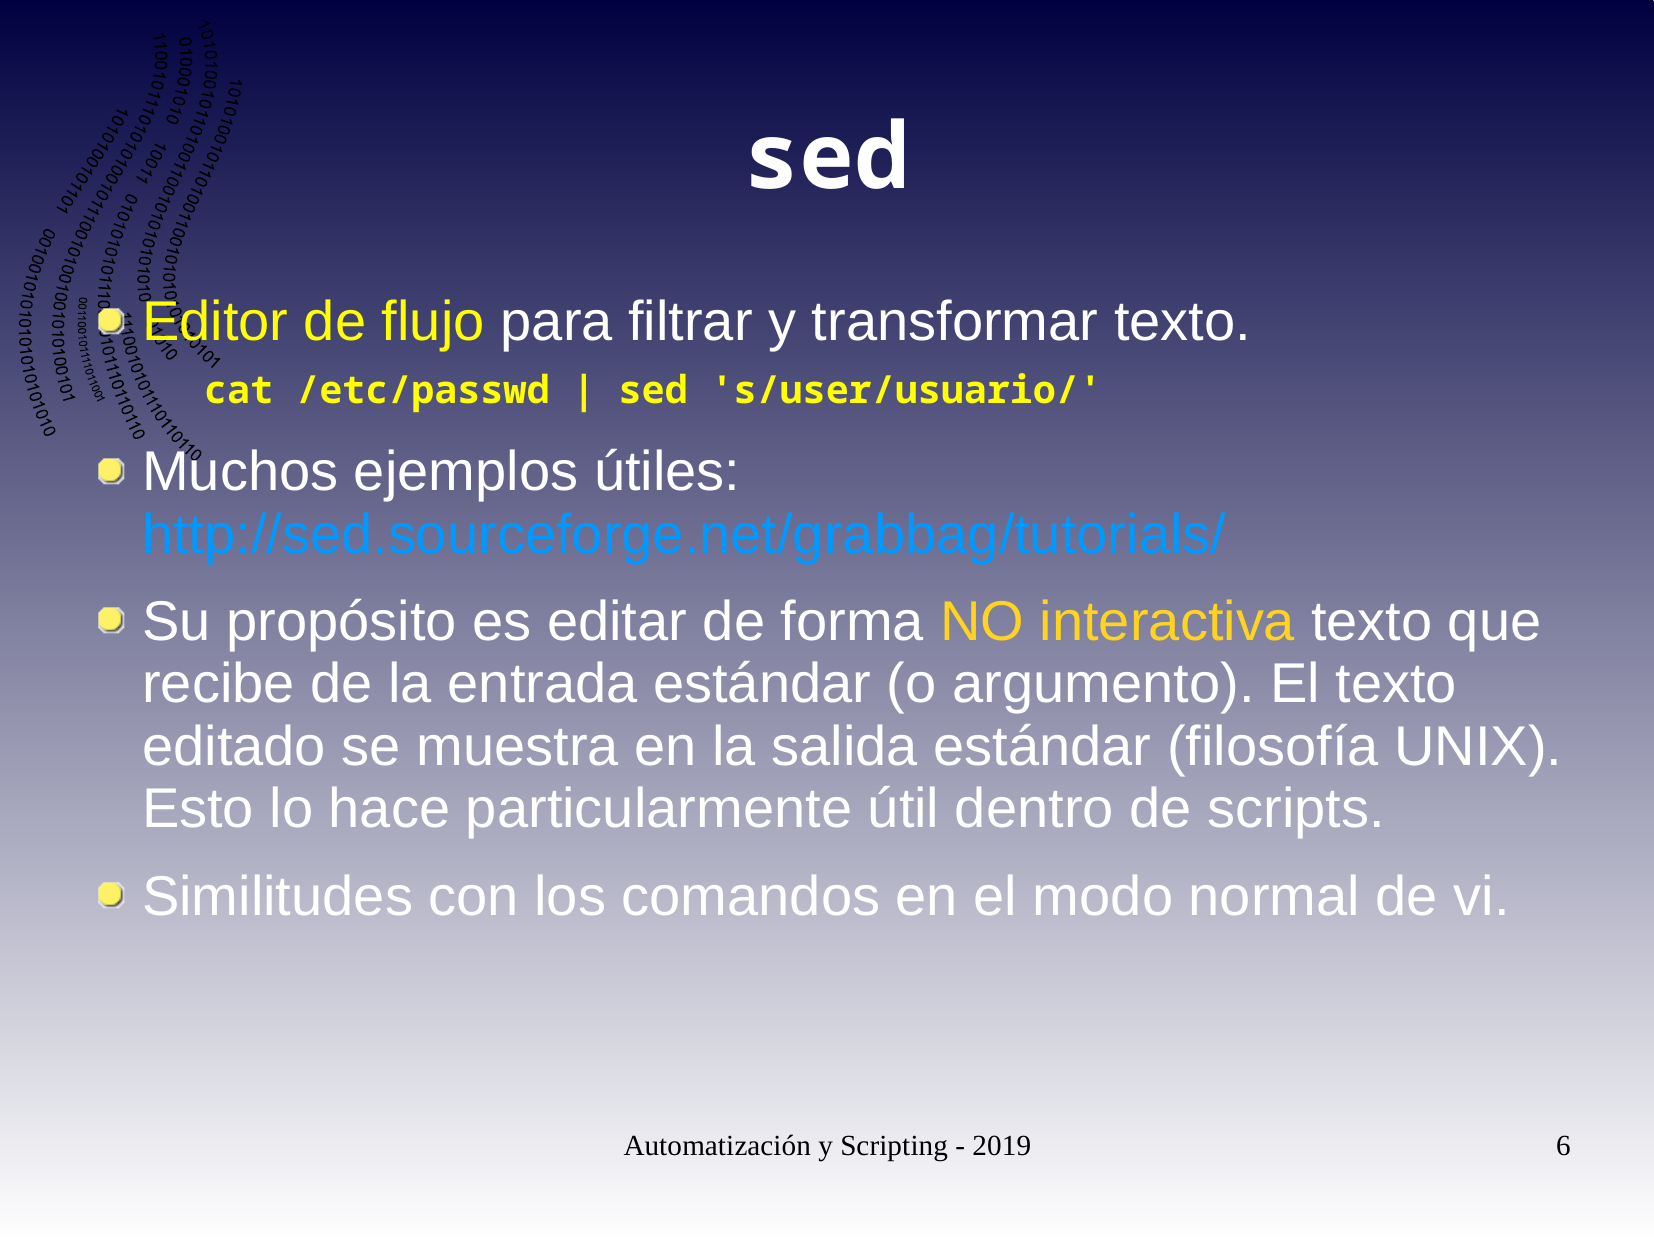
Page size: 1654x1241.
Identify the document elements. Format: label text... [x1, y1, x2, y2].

picture [18, 20, 243, 461]
list Editor de flujo para filtrar y transformar texto. cat /etc/passwd | sed 's/user/usuario/' Muchos ejemplos útiles: http://sed.sourceforge.net/grabbag/tutorials/ Su propósito es editar de forma NO interactiva texto que recibe de la entrada estándar (o argumento). El texto editado se muestra en la salida estándar (filosofía UNIX). Esto lo hace particularmente útil dentro de scripts. Similitudes con los comandos en el modo normal de vi. [82, 290, 1571, 1111]
title sed [82, 49, 1571, 257]
